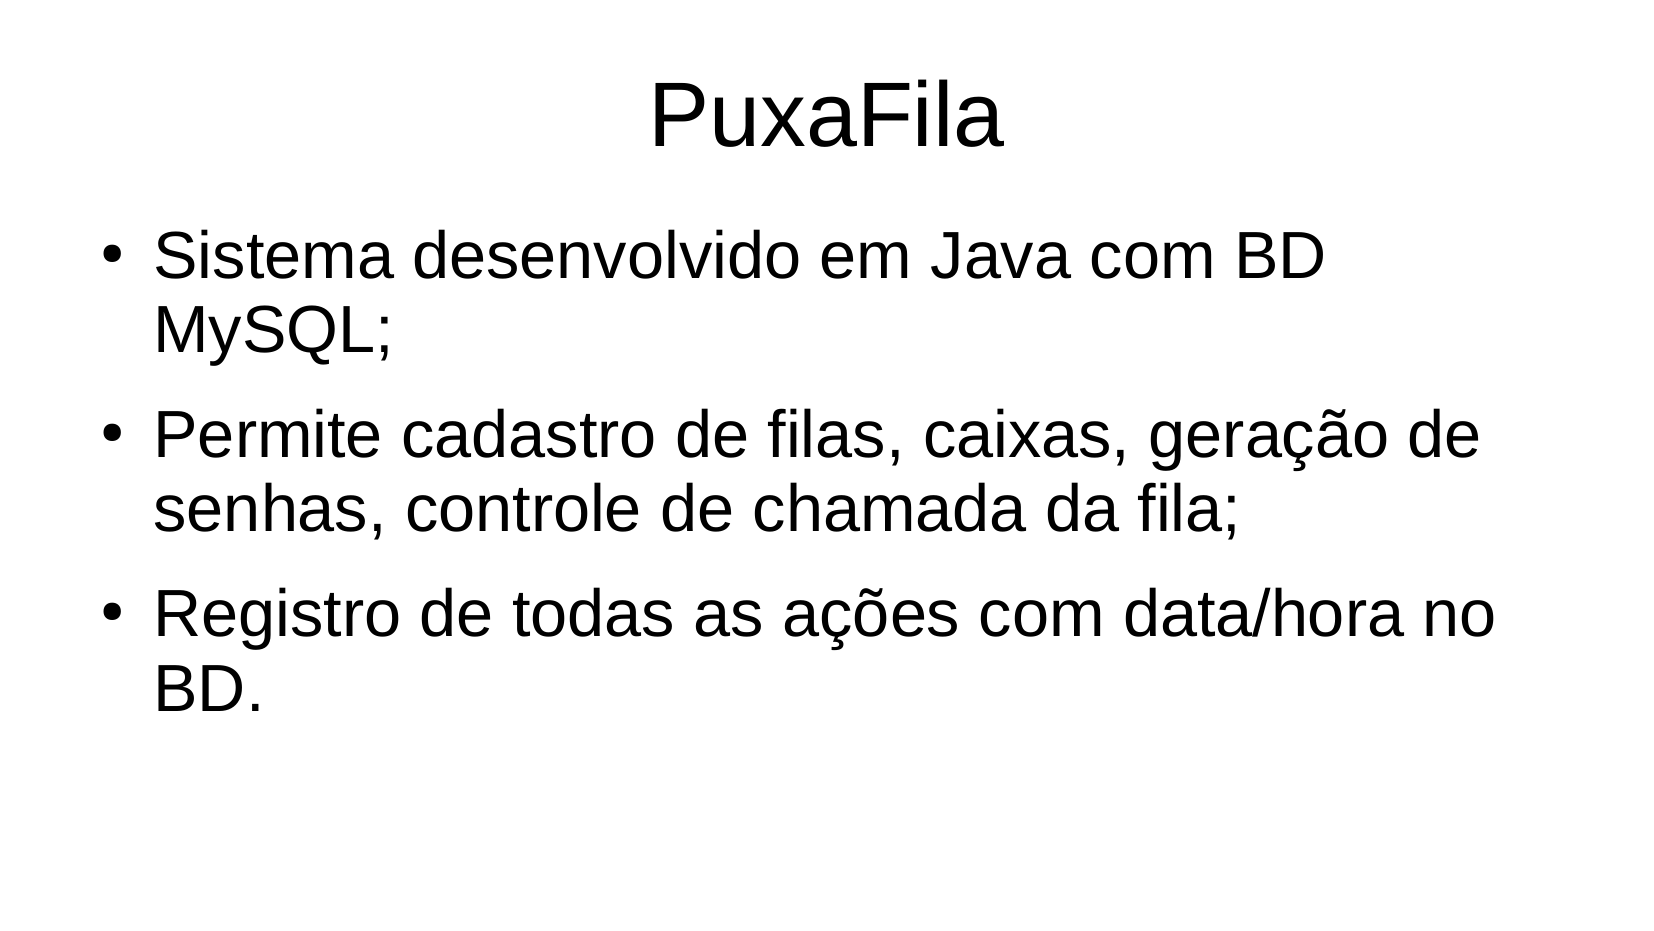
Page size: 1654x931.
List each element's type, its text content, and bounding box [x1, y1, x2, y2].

title PuxaFila [82, 37, 1571, 193]
list Sistema desenvolvido em Java com BD MySQL; Permite cadastro de filas, caixas, geração de senhas, controle de chamada da fila; Registro de todas as ações com data/hora no BD. [82, 217, 1571, 758]
